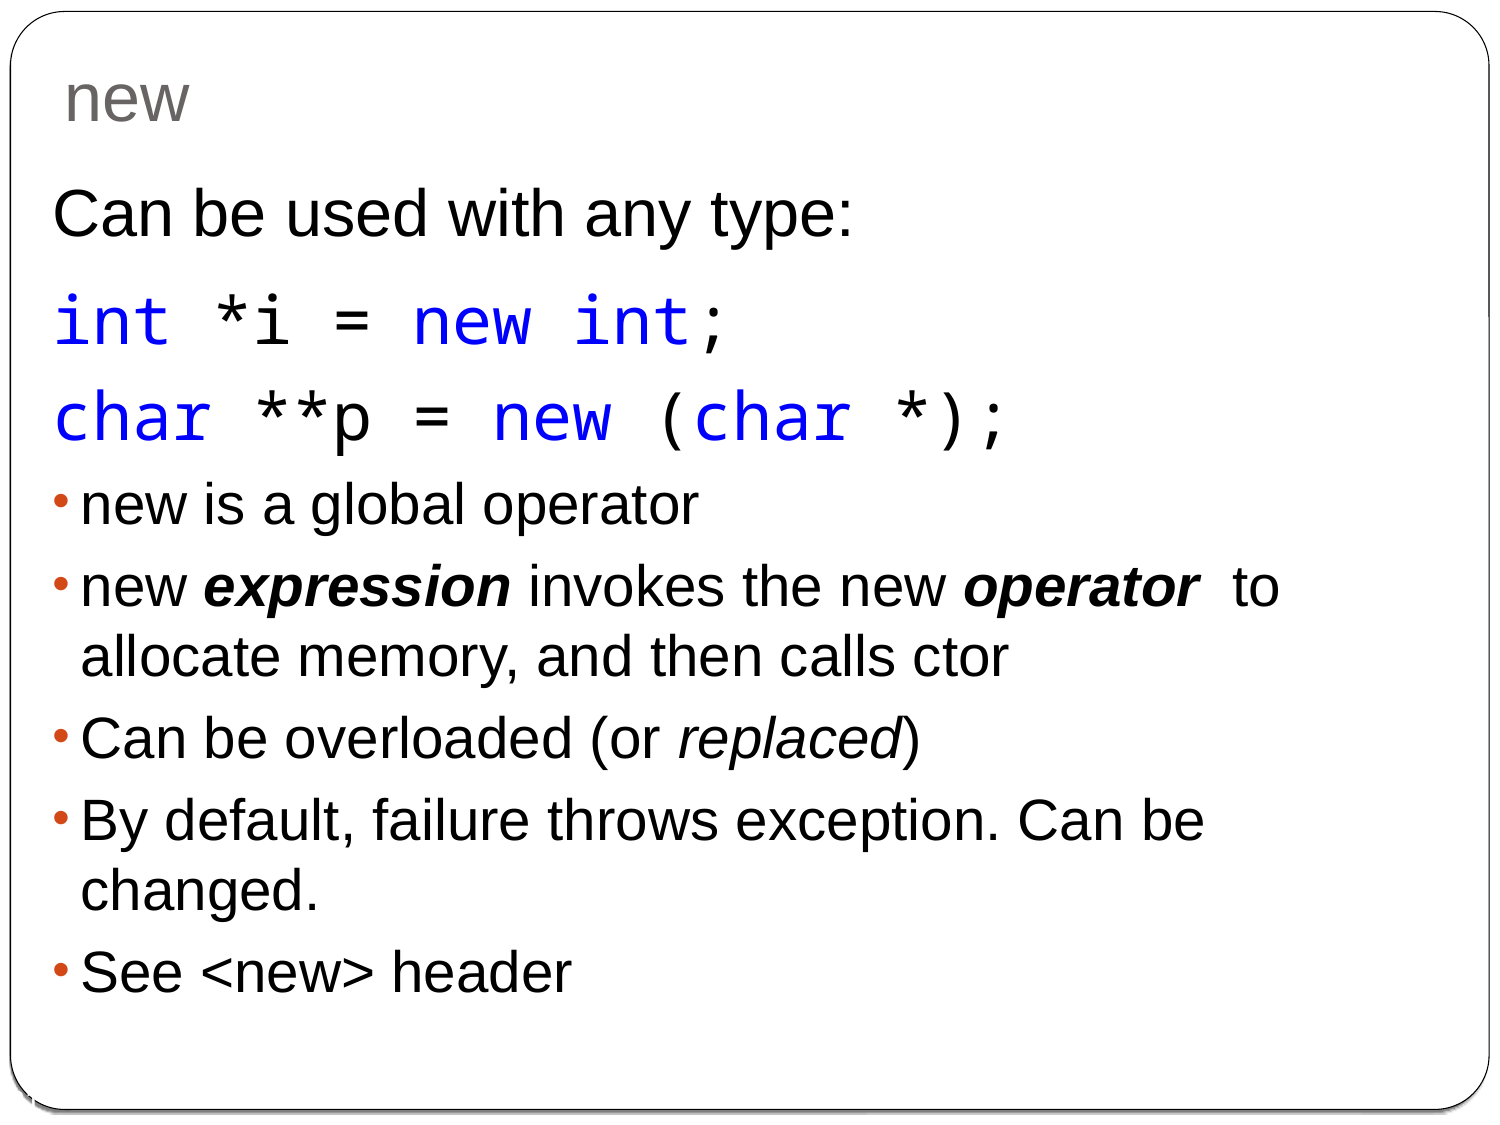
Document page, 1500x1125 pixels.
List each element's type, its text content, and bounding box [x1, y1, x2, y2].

title new [50, 45, 1450, 150]
slide_number <number> [0, 1074, 50, 1125]
list Can be used with any type: int *i = new int; char **p = new (char *); new is a global operator new expression invokes the new operator to allocate memory, and then calls ctor Can be overloaded (or replaced) By default, failure throws exception. Can be changed. See <new> header [37, 162, 1463, 1088]
